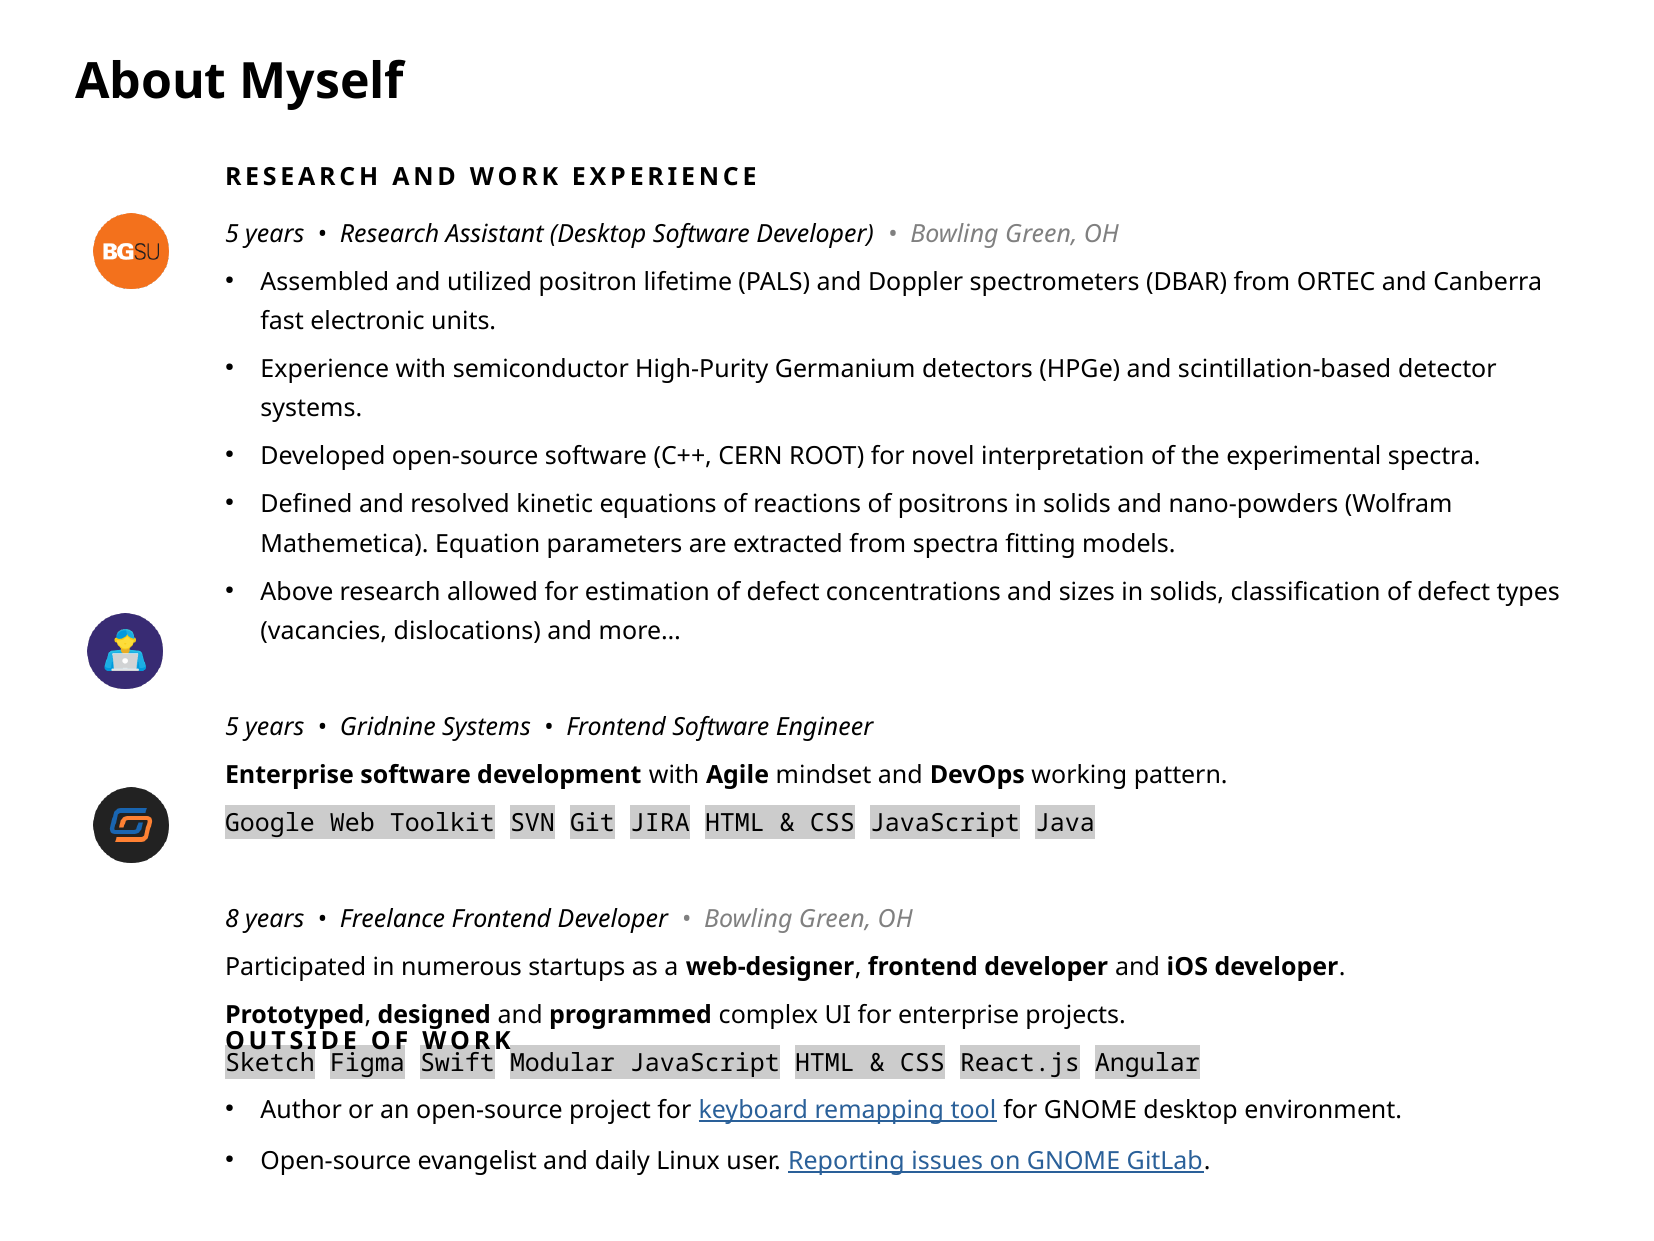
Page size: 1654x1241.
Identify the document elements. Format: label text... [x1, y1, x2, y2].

text_box OUTSIDE OF WORK Author or an open-source project for keyboard remapping tool for GNOME desktop environment. Open-source evangelist and daily Linux user. Reporting issues on GNOME GitLab. [225, 1017, 1576, 1225]
picture [93, 213, 169, 289]
text_box About Myself [75, 45, 1576, 120]
picture [87, 613, 163, 689]
text_box RESEARCH AND WORK EXPERIENCE 5 years • Research Assistant (Desktop Software Developer) • Bowling Green, OH Assembled and utilized positron lifetime (PALS) and Doppler spectrometers (DBAR) from ORTEC and Canberra fast electronic units. Experience with semiconductor High-Purity Germanium detectors (HPGe) and scintillation-based detector systems. Developed open-source software (C++, CERN ROOT) for novel interpretation of the experimental spectra. Defined and resolved kinetic equations of reactions of positrons in solids and nano-powders (Wolfram Mathemetica). Equation parameters are extracted from spectra fitting models. Above research allowed for estimation of defect concentrations and sizes in solids, classification of defect types (vacancies, dislocations) and more… 5 years • Gridnine Systems • Frontend Software Engineer Enterprise software development with Agile mindset and DevOps working pattern. Google Web Toolkit SVN Git JIRA HTML & CSS JavaScript Java 8 years • Freelance Frontend Developer • Bowling Green, OH Participated in numerous startups as a web-designer, frontend developer and iOS developer. Prototyped, designed and programmed complex UI for enterprise projects. Sketch Figma Swift Modular JavaScript HTML & CSS React.js Angular [225, 153, 1576, 993]
picture [93, 787, 169, 863]
